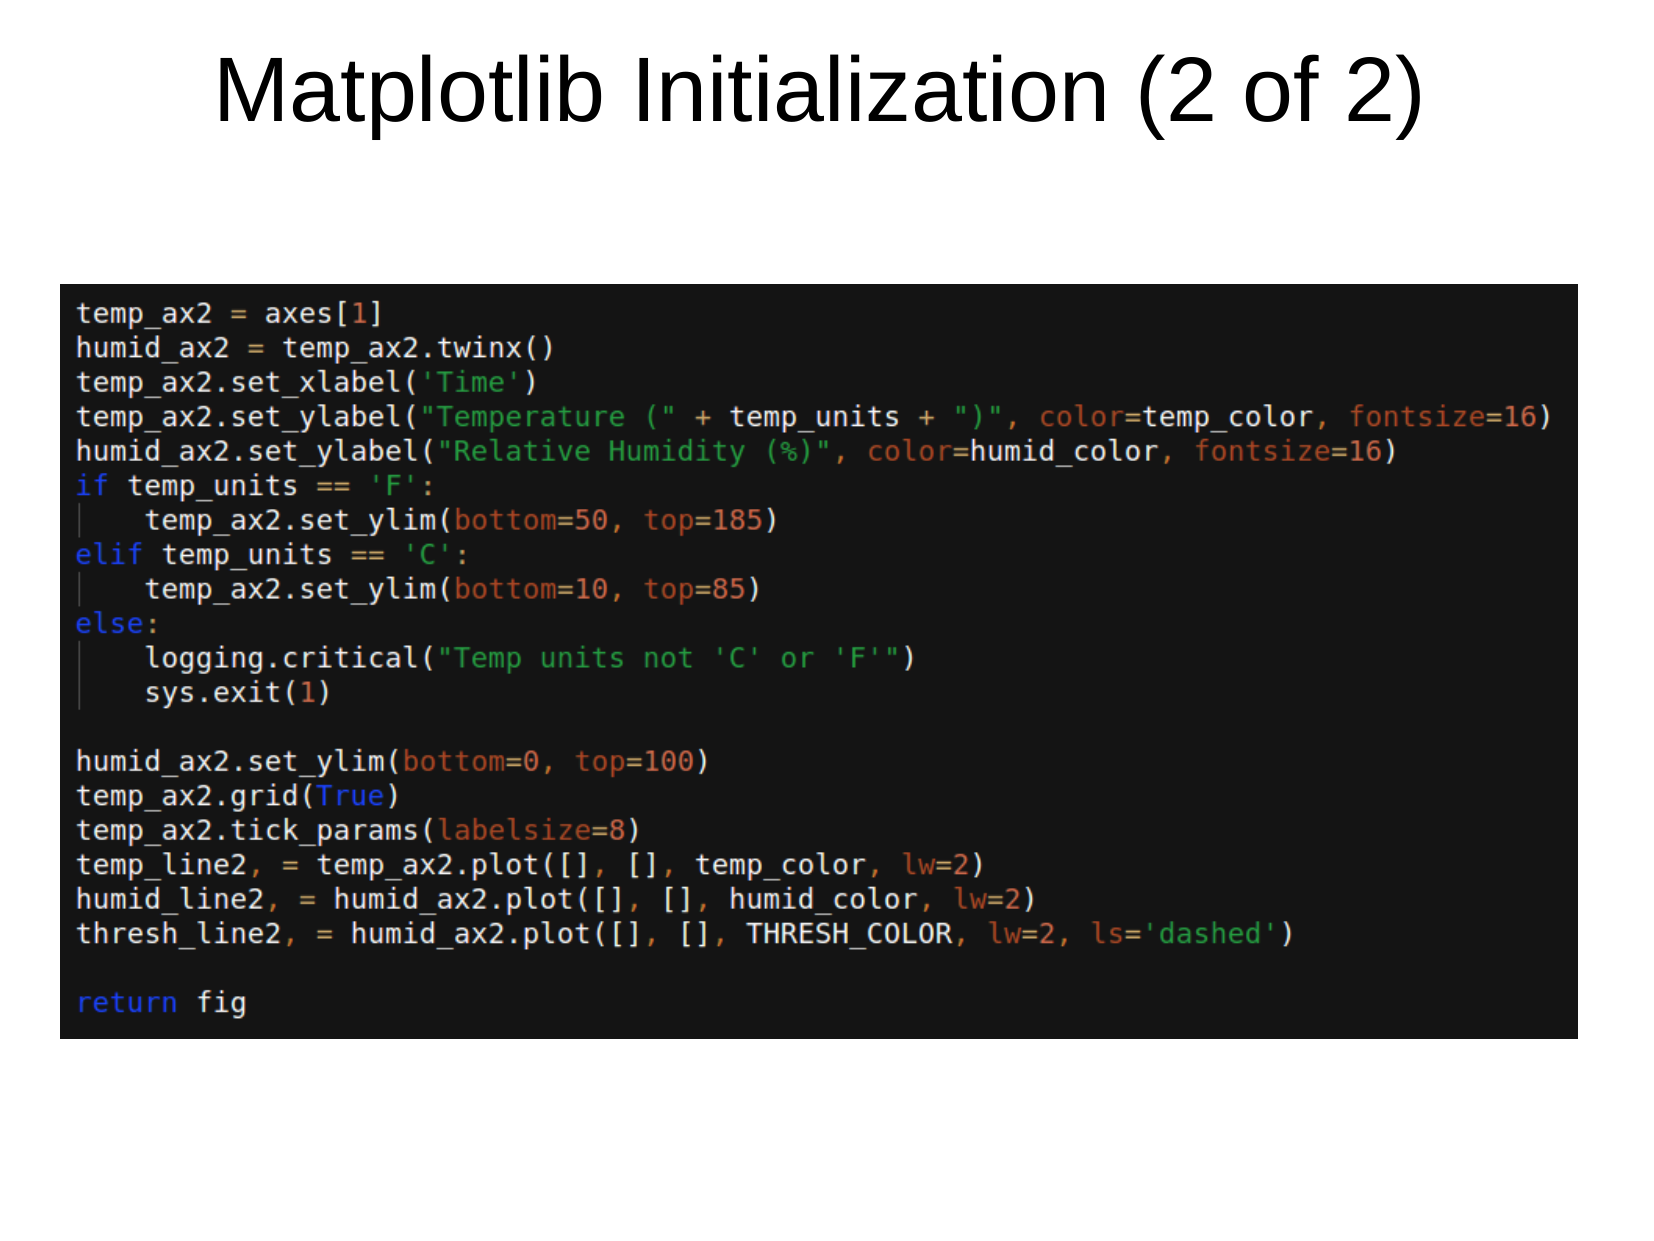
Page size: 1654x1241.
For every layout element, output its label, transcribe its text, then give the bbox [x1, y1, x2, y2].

title Matplotlib Initialization (2 of 2) [33, 30, 1609, 151]
picture [60, 284, 1578, 1039]
